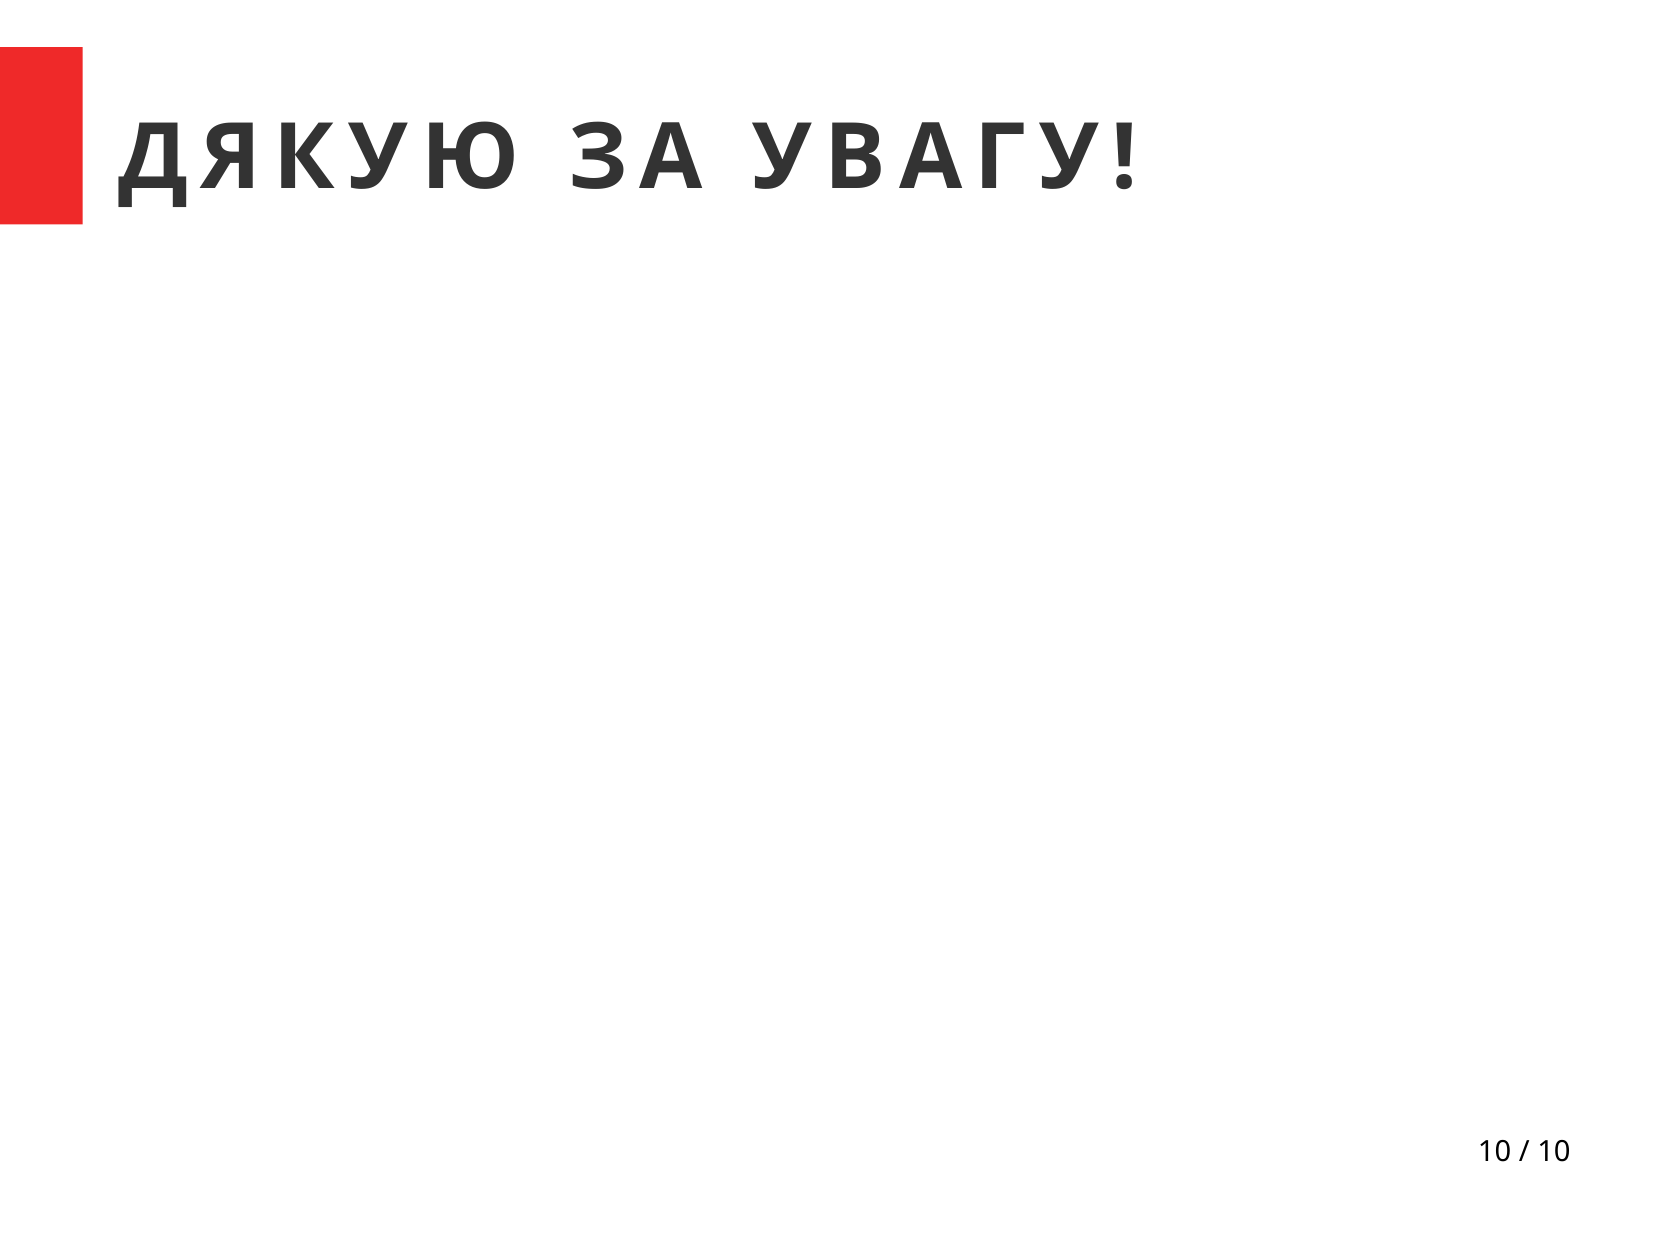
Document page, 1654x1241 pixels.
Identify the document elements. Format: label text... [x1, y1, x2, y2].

title Дякую за увагу! [118, 49, 1571, 257]
